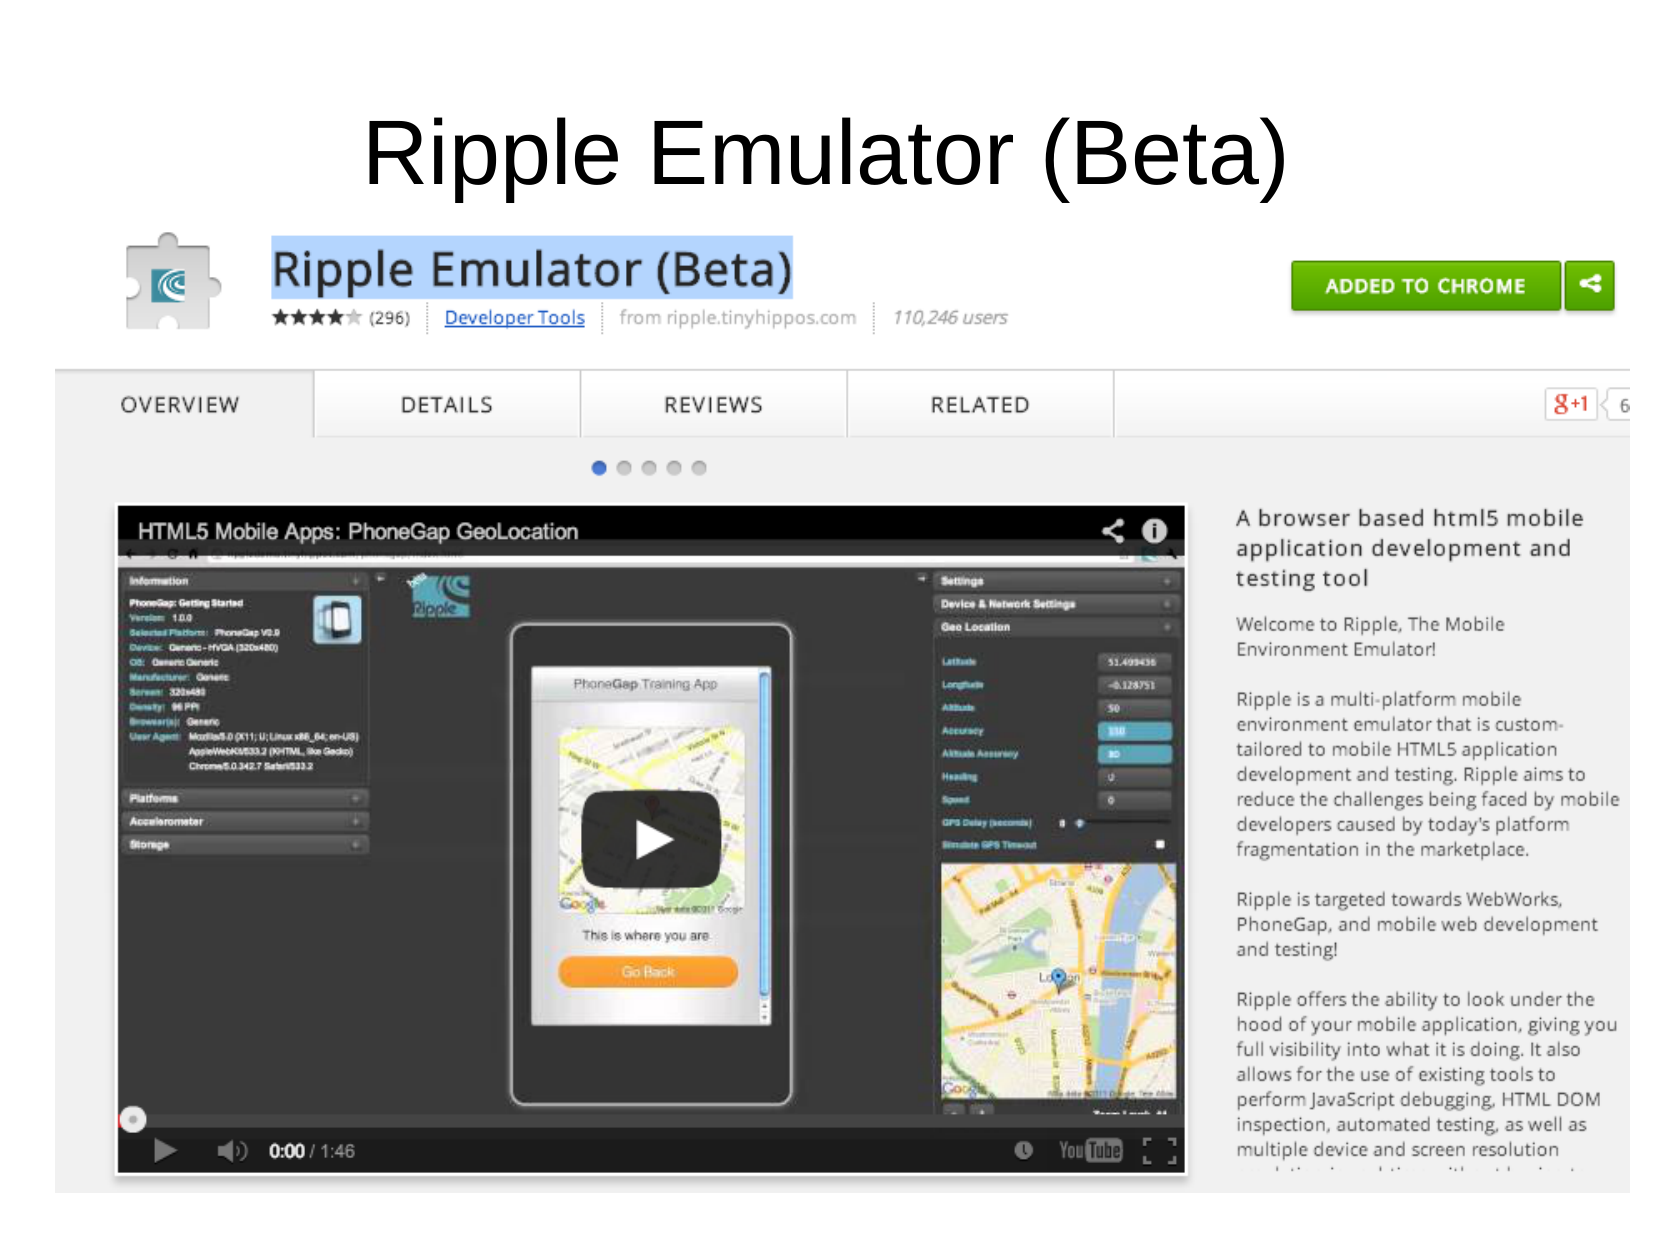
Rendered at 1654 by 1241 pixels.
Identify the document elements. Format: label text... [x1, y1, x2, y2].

picture [55, 211, 1630, 1193]
title Ripple Emulator (Beta) [82, 49, 1571, 211]
